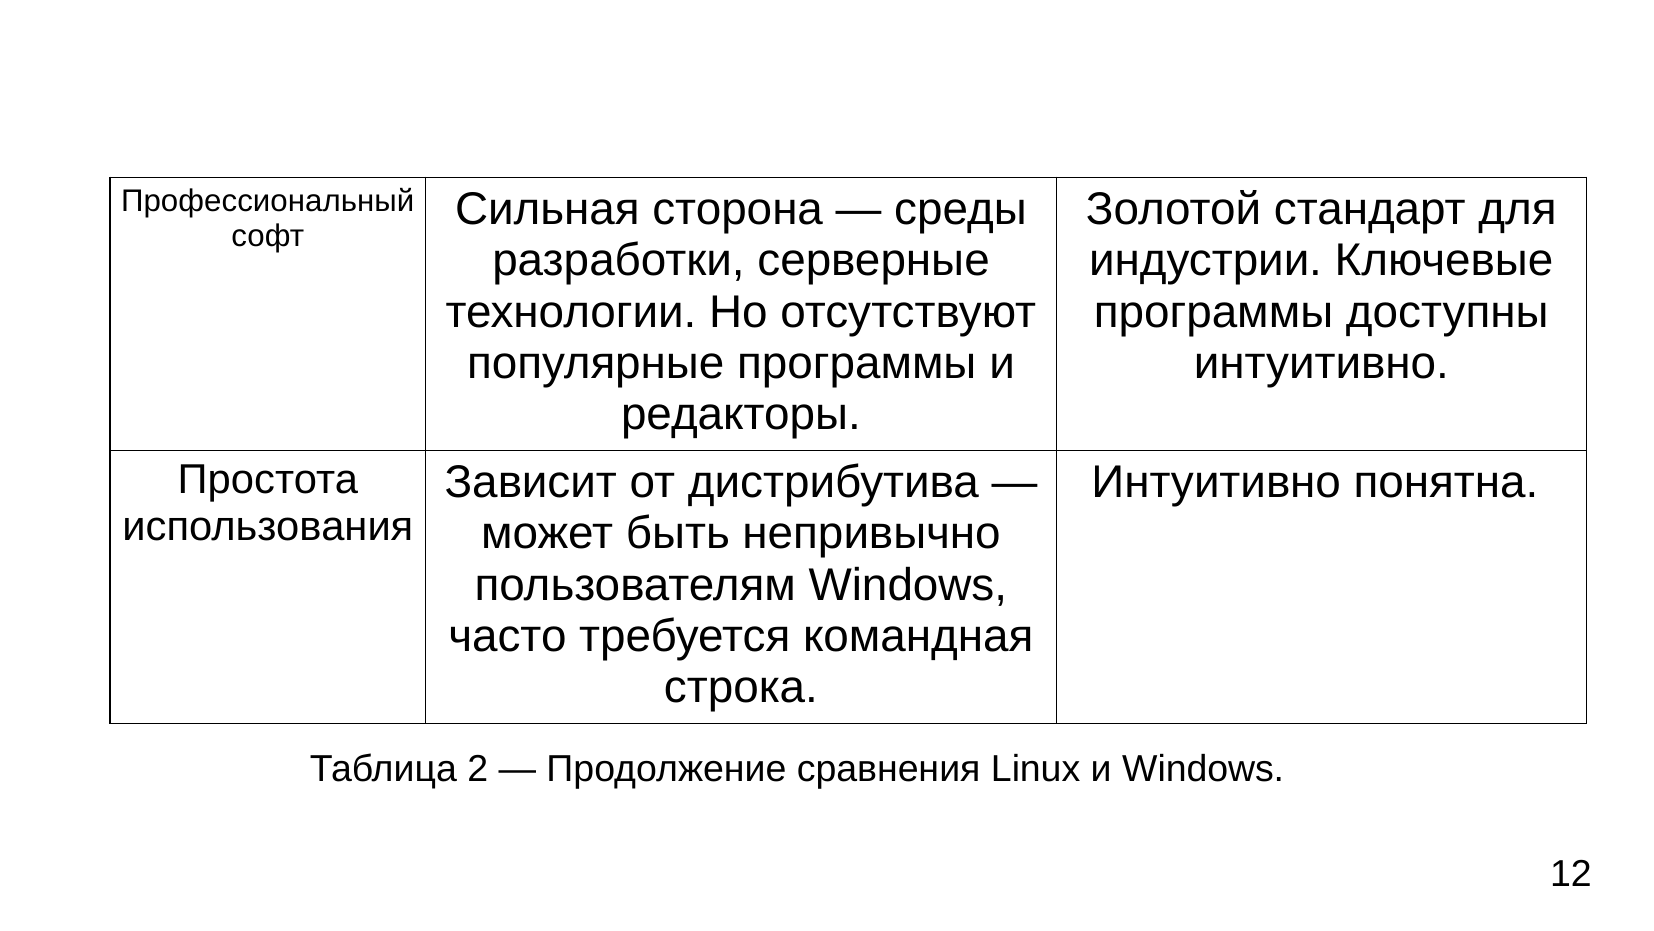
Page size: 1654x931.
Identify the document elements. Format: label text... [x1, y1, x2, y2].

table_header Сильная сторона — среды разработки, серверные технологии. Но отсутствуют популярные программы и редакторы. [426, 178, 1056, 450]
text_box <number> [1535, 845, 1654, 916]
table_cell Интуитивно понятна. [1057, 451, 1586, 723]
text_box Таблица 2 — Продолжение сравнения Linux и Windows. [295, 740, 1355, 840]
table_cell Простота использования [111, 451, 425, 723]
table_cell Зависит от дистрибутива — может быть непривычно пользователям Windows, часто требуется командная строка. [426, 451, 1056, 723]
table_header Золотой стандарт для индустрии. Ключевые программы доступны интуитивно. [1057, 178, 1586, 450]
table_header Профессиональный софт [111, 178, 425, 450]
